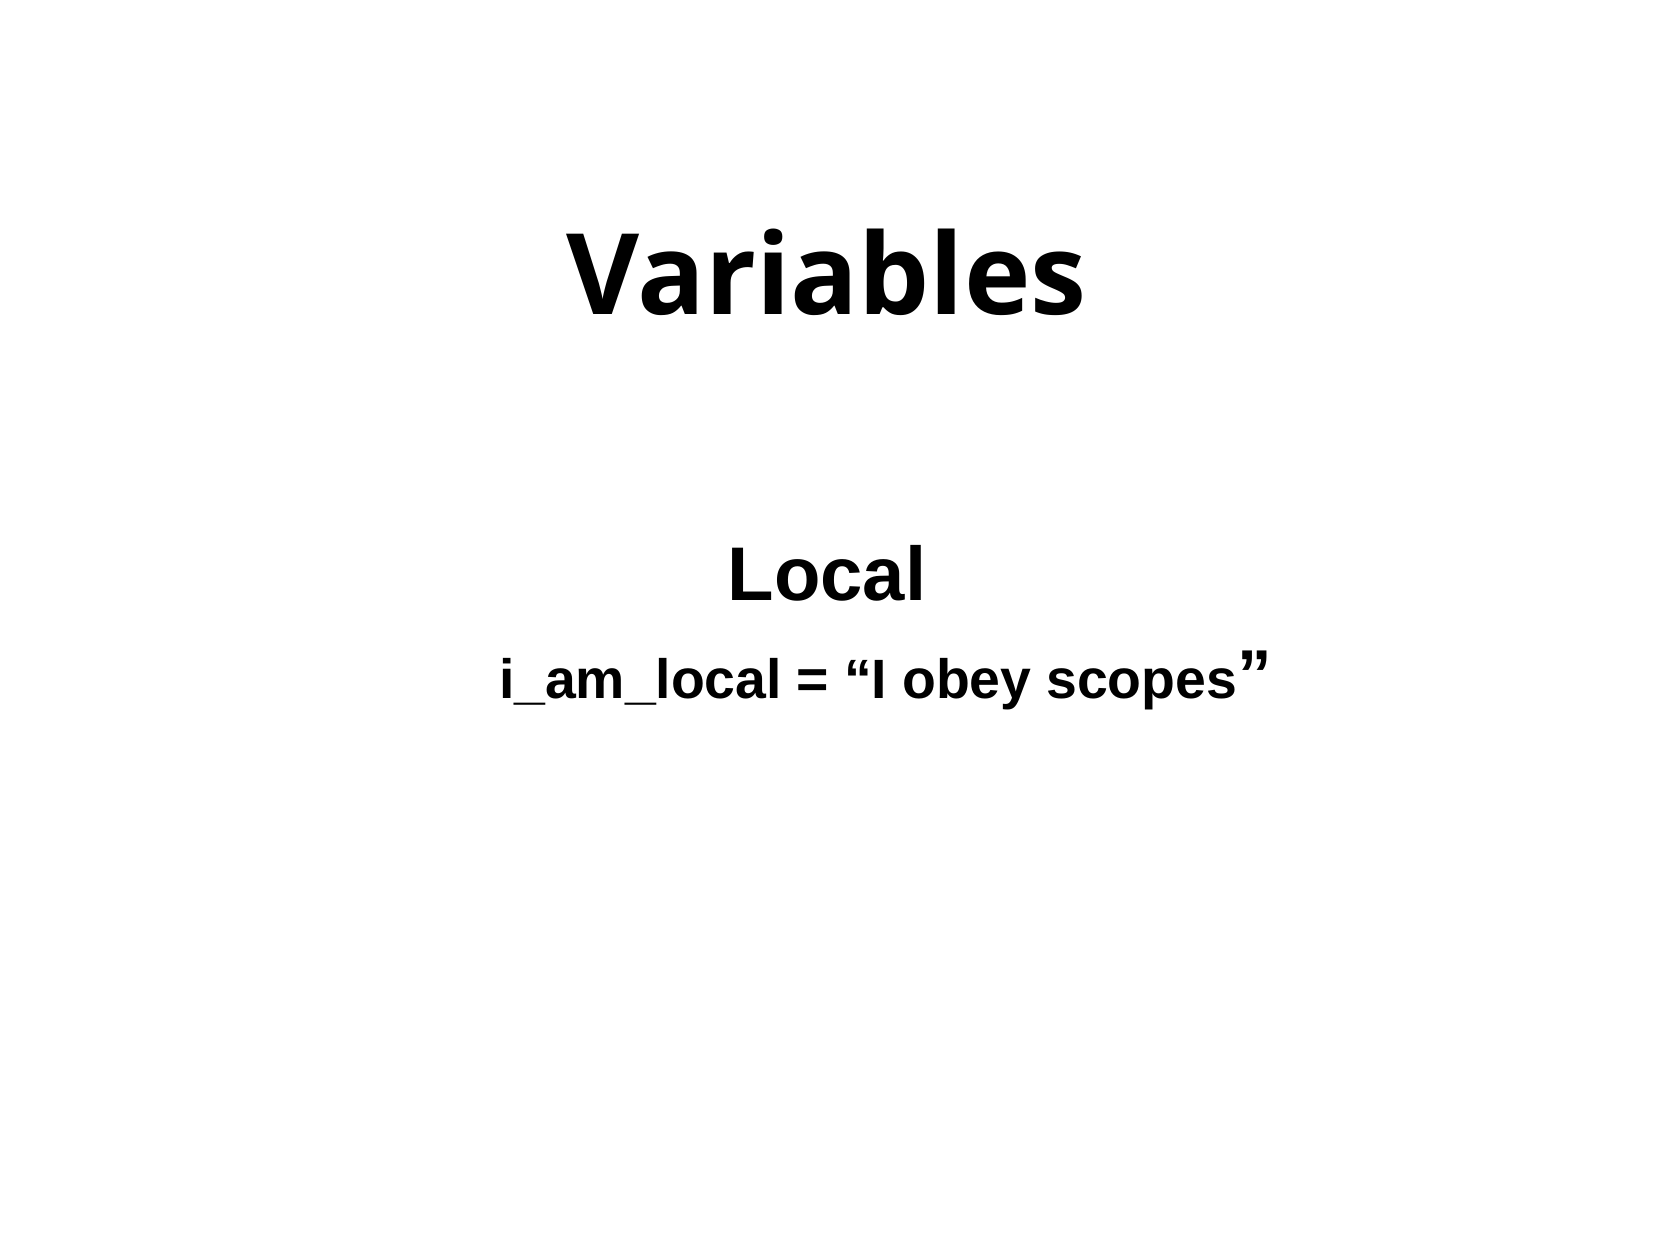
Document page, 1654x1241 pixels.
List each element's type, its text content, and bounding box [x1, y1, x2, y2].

title Variables [82, 167, 1571, 375]
list Local i_am_local = “I obey scopes” [82, 531, 1571, 714]
